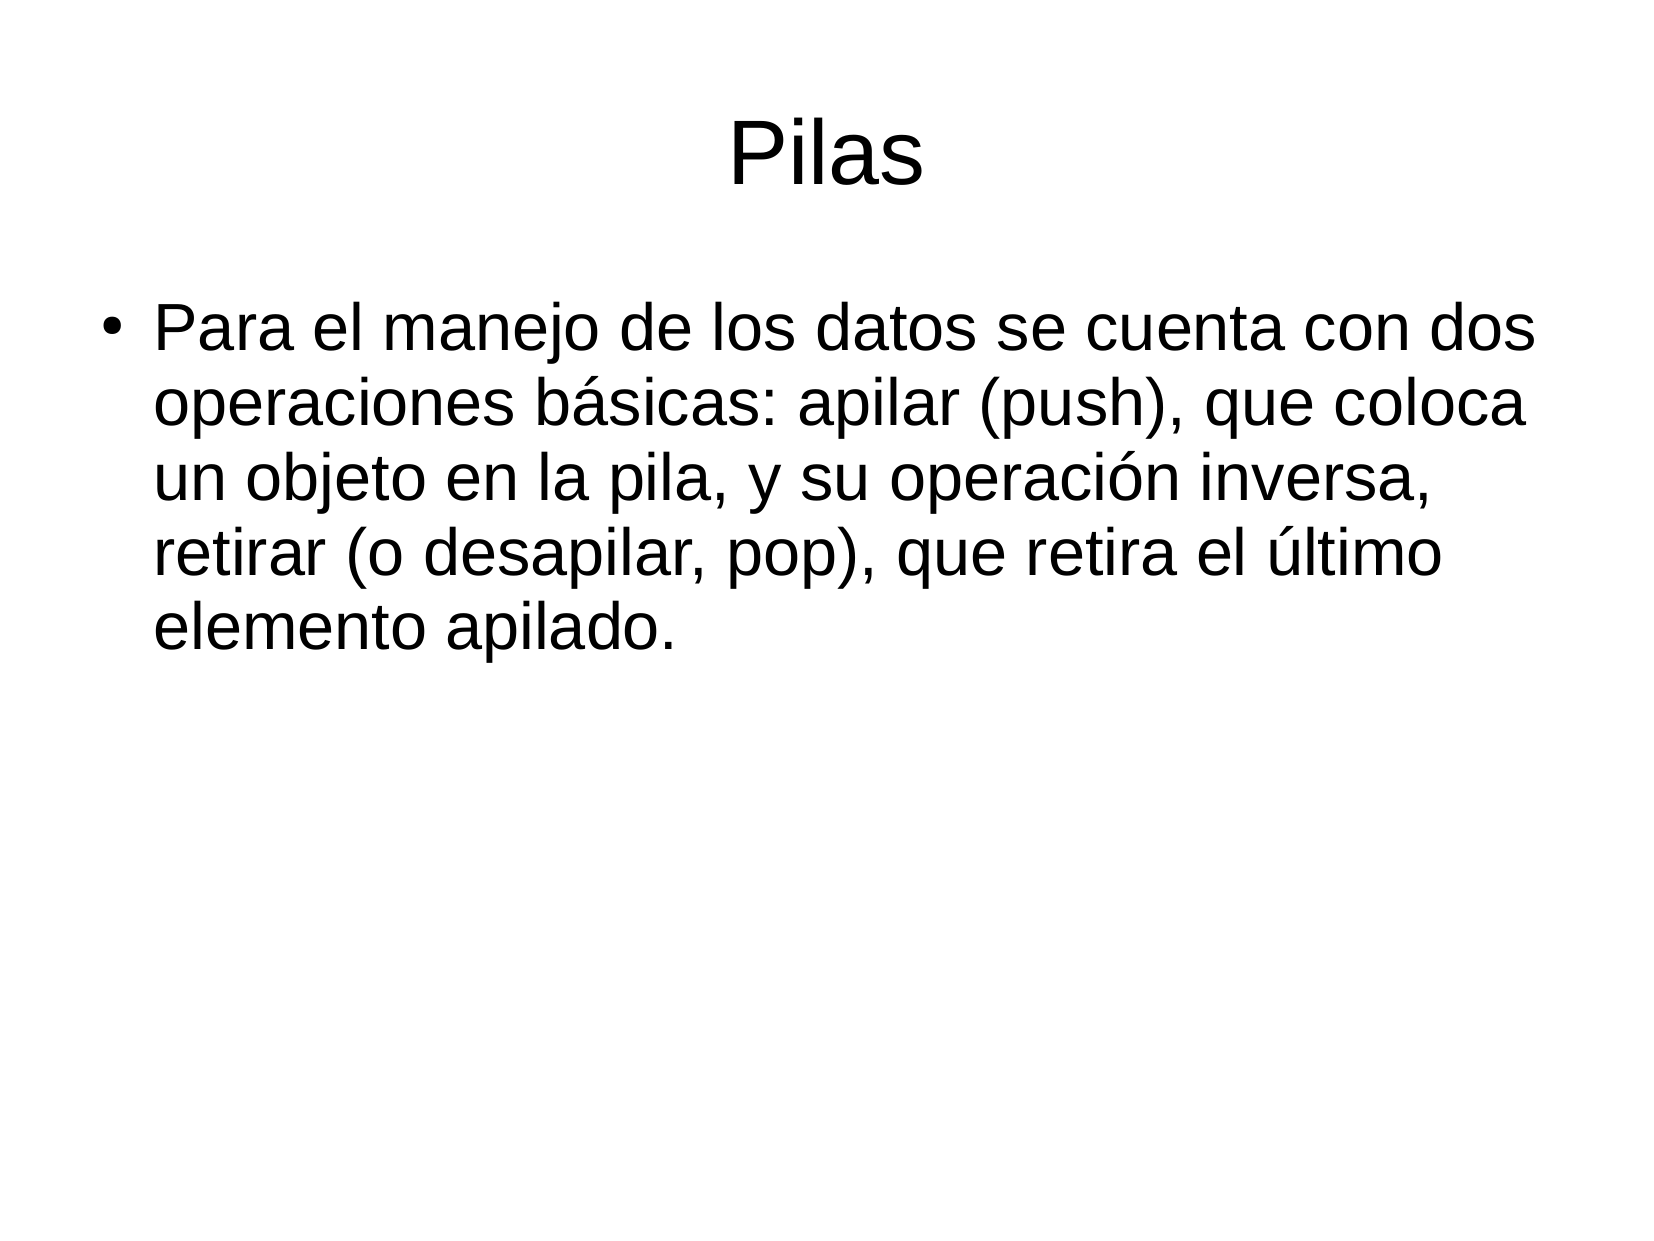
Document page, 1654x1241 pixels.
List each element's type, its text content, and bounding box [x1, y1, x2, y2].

list Para el manejo de los datos se cuenta con dos operaciones básicas: apilar (push), que coloca un objeto en la pila, y su operación inversa, retirar (o desapilar, pop), que retira el último elemento apilado. [82, 290, 1571, 1109]
title Pilas [82, 49, 1571, 257]
